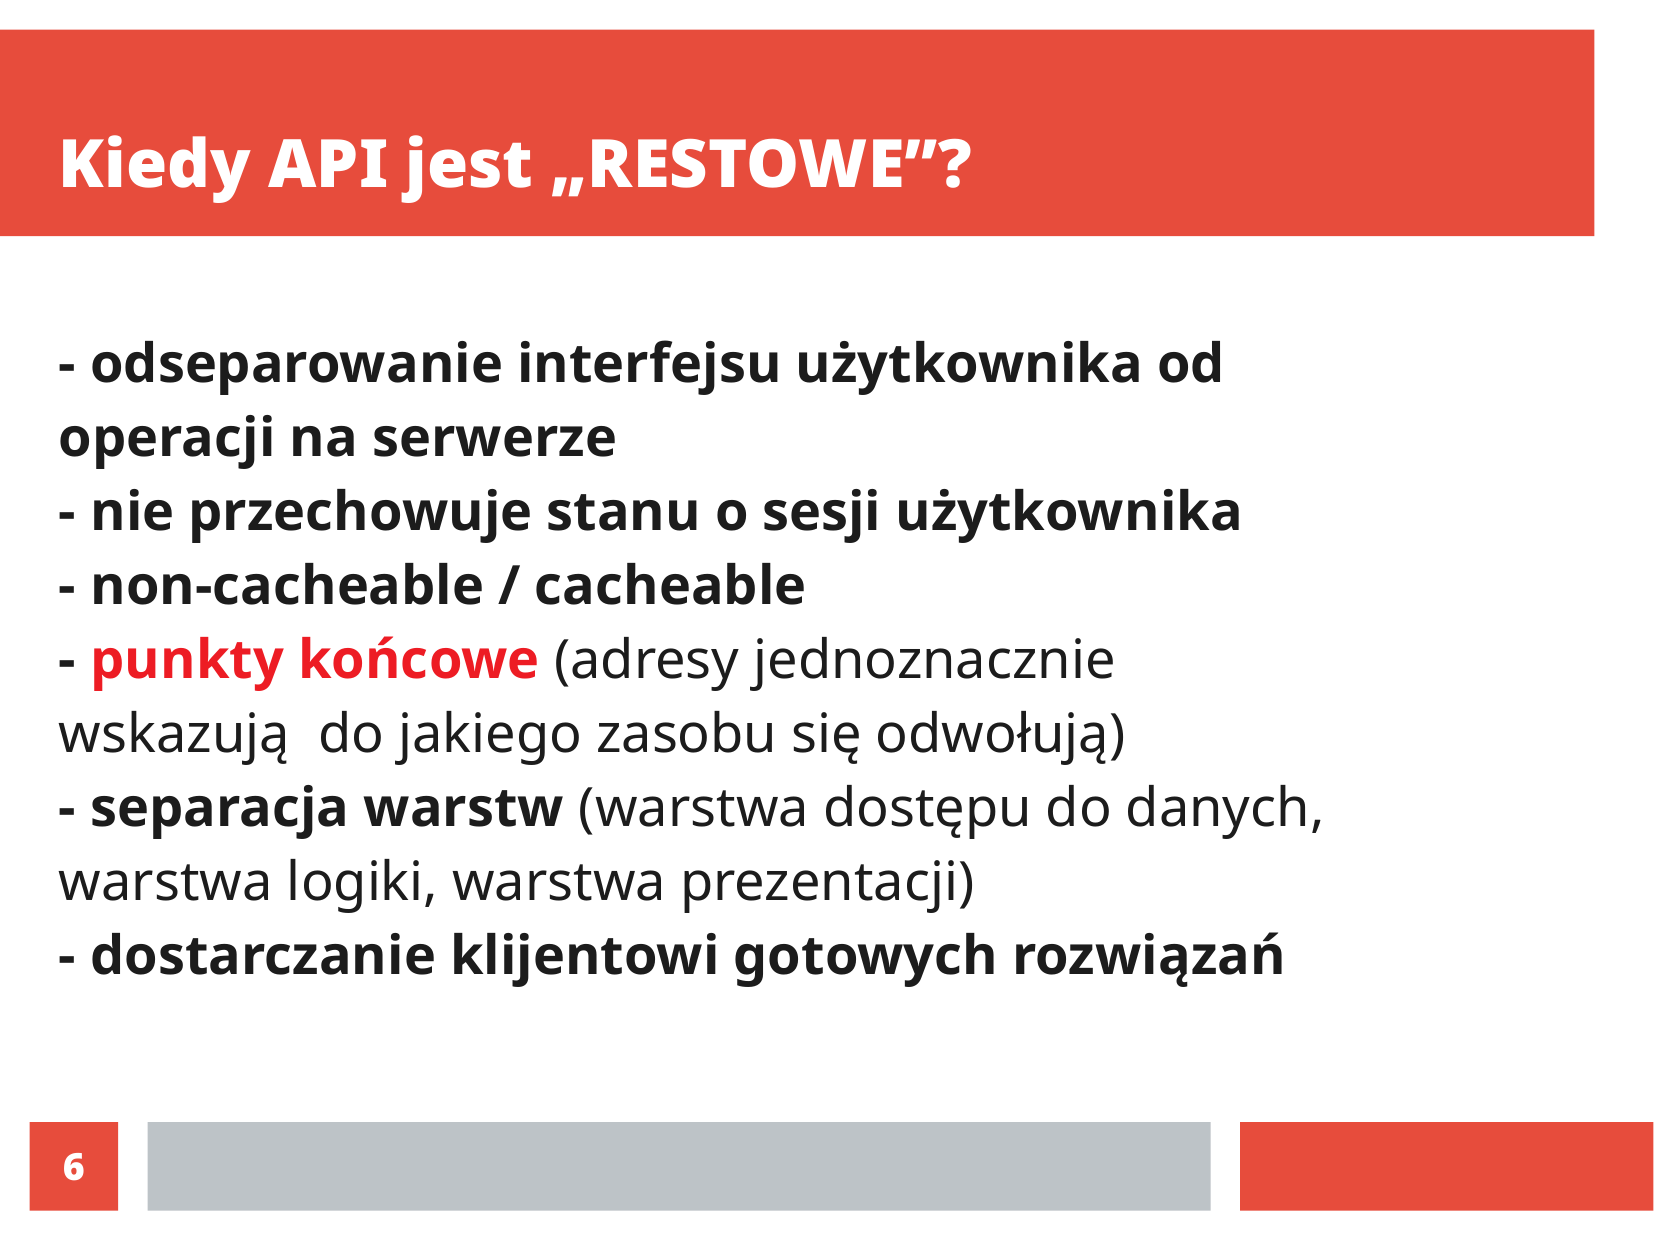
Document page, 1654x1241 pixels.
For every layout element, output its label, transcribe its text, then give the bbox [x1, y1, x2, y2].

title Kiedy API jest „RESTOWE”? [59, 59, 1595, 207]
subtitle - odseparowanie interfejsu użytkownika od operacji na serwerze - nie przechowuje stanu o sesji użytkownika - non-cacheable / cacheable - punkty końcowe (adresy jednoznacznie wskazują do jakiego zasobu się odwołują) - separacja warstw (warstwa dostępu do danych, warstwa logiki, warstwa prezentacji) - dostarczanie klijentowi gotowych rozwiązań [59, 324, 1565, 1093]
